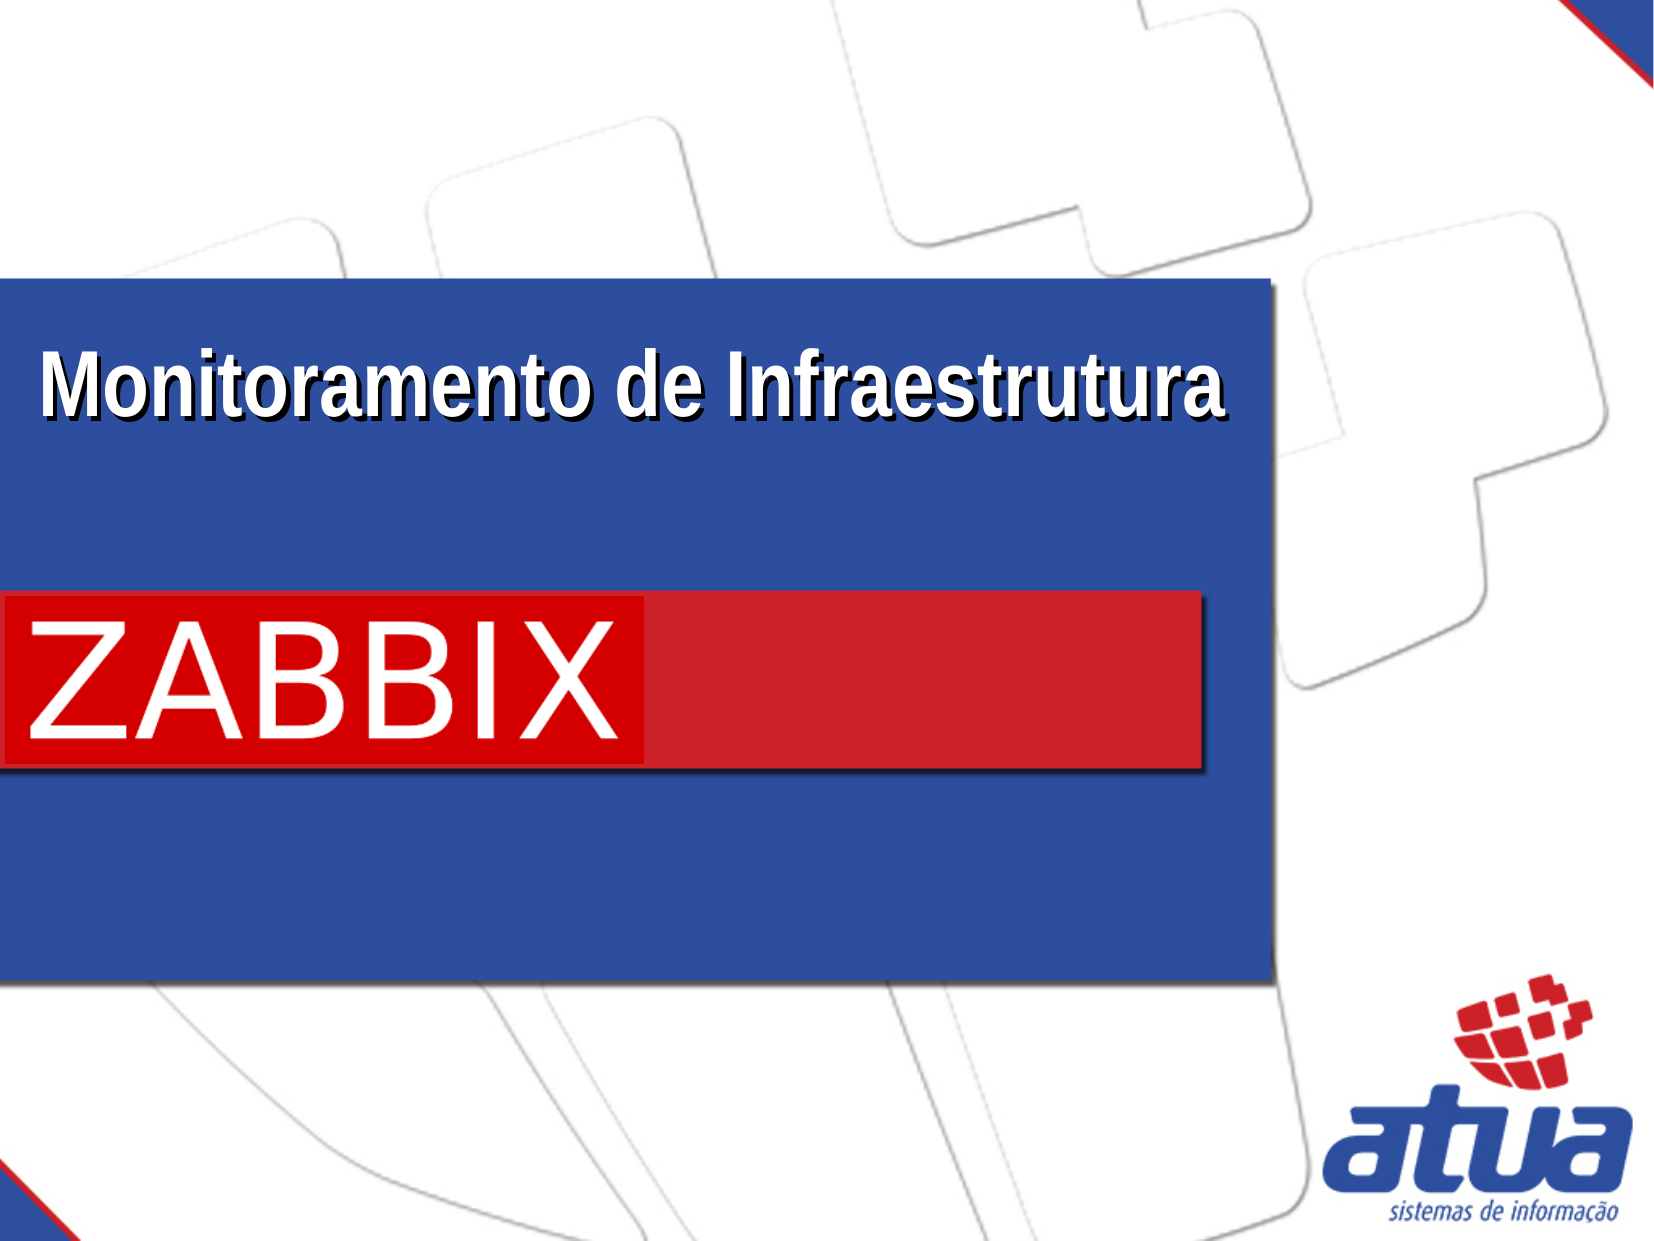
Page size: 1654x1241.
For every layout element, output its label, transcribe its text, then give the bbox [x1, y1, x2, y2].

picture [0, 0, 1654, 1241]
text_box Monitoramento de Infraestrutura [23, 321, 1264, 552]
